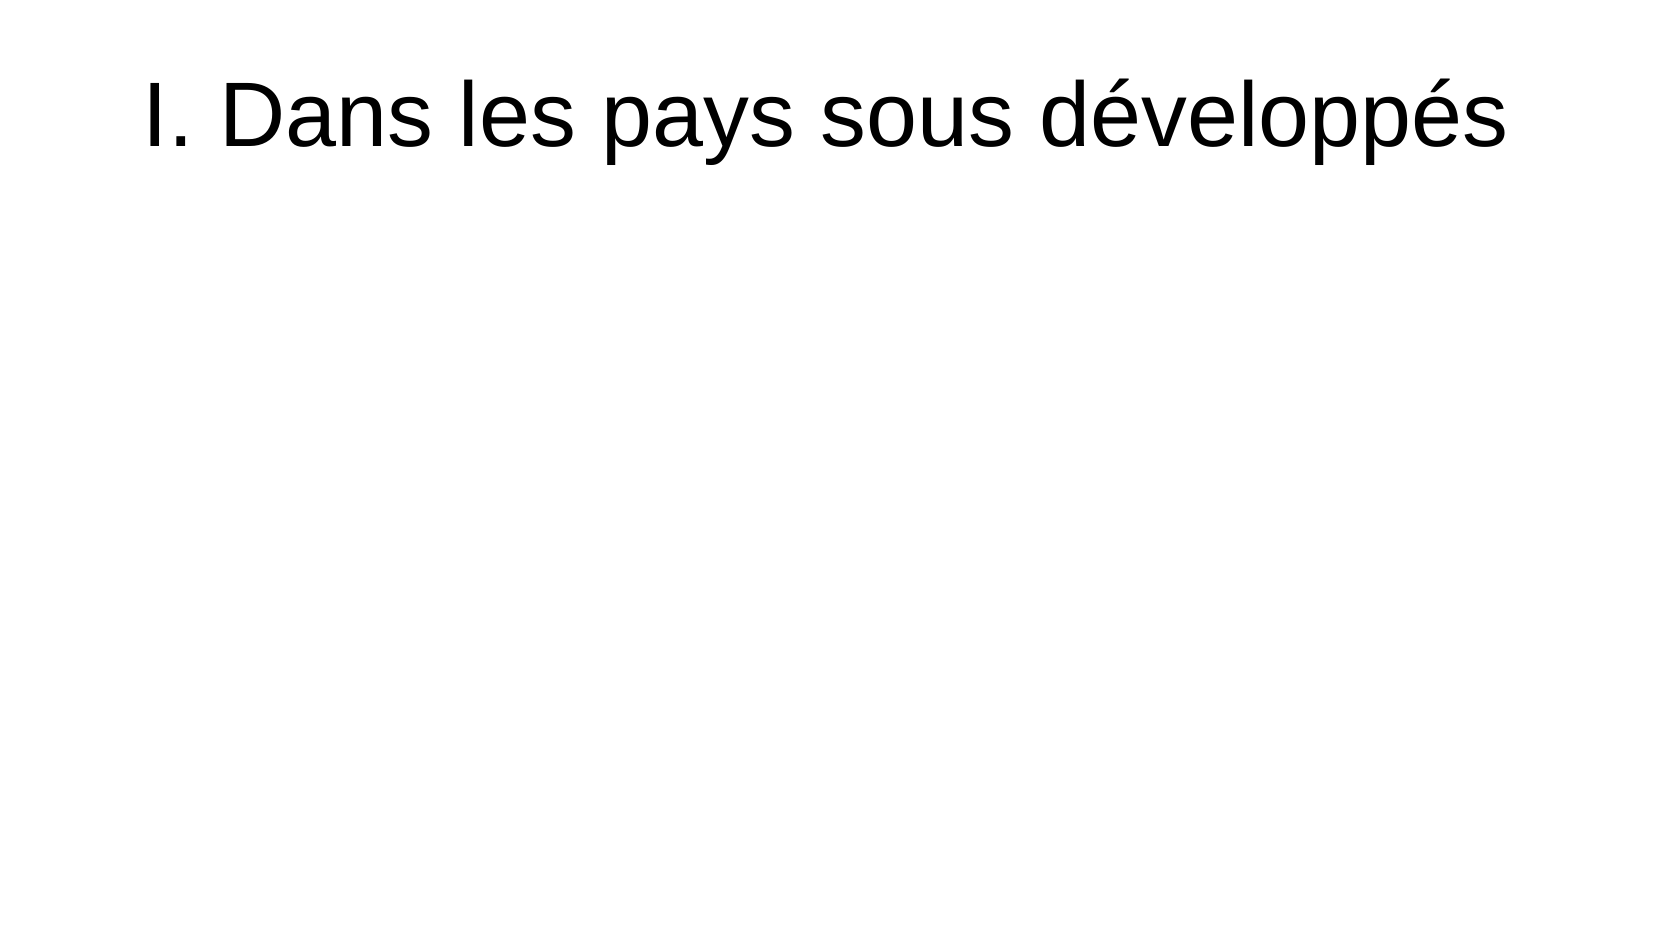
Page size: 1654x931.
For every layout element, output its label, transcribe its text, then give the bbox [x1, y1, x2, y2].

title I. Dans les pays sous développés [82, 37, 1571, 193]
